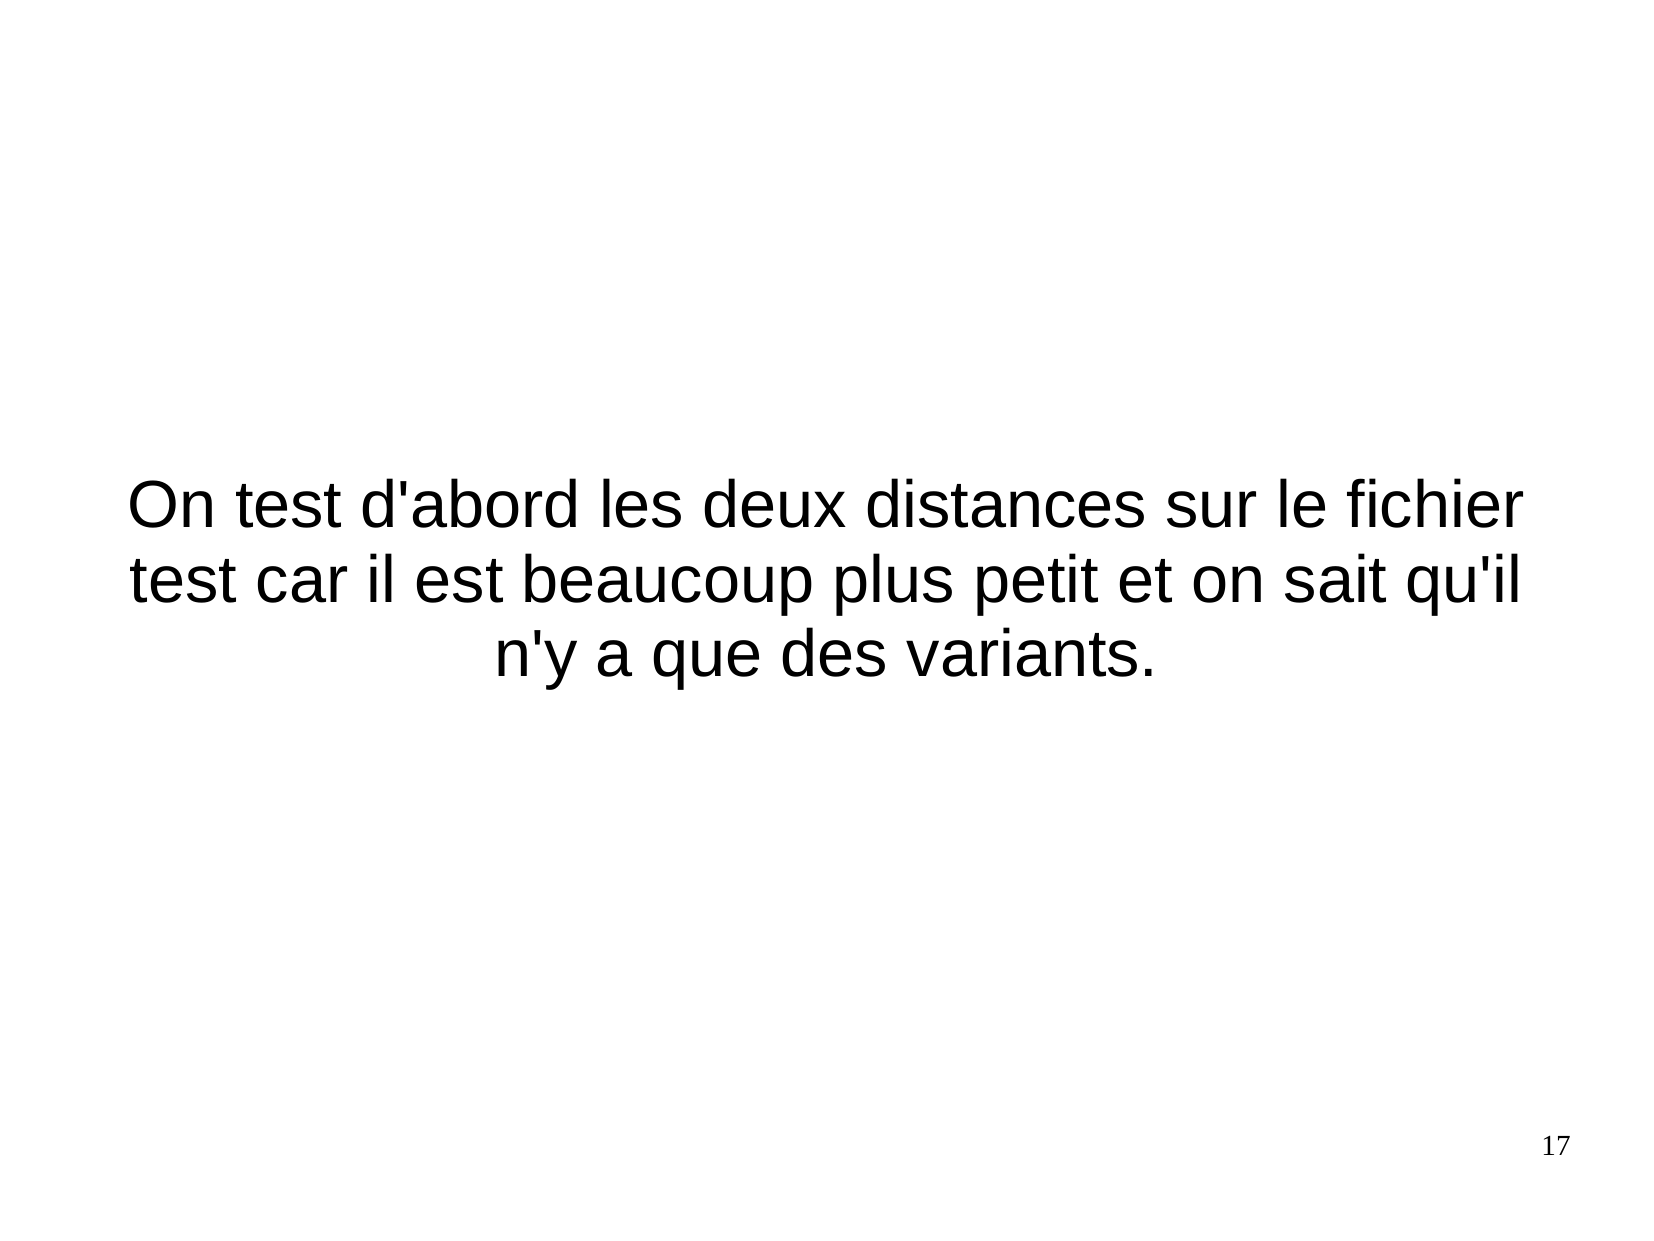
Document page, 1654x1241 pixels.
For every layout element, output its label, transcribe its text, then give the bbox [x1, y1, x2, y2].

subtitle On test d'abord les deux distances sur le fichier test car il est beaucoup plus petit et on sait qu'il n'y a que des variants. [82, 49, 1571, 1109]
